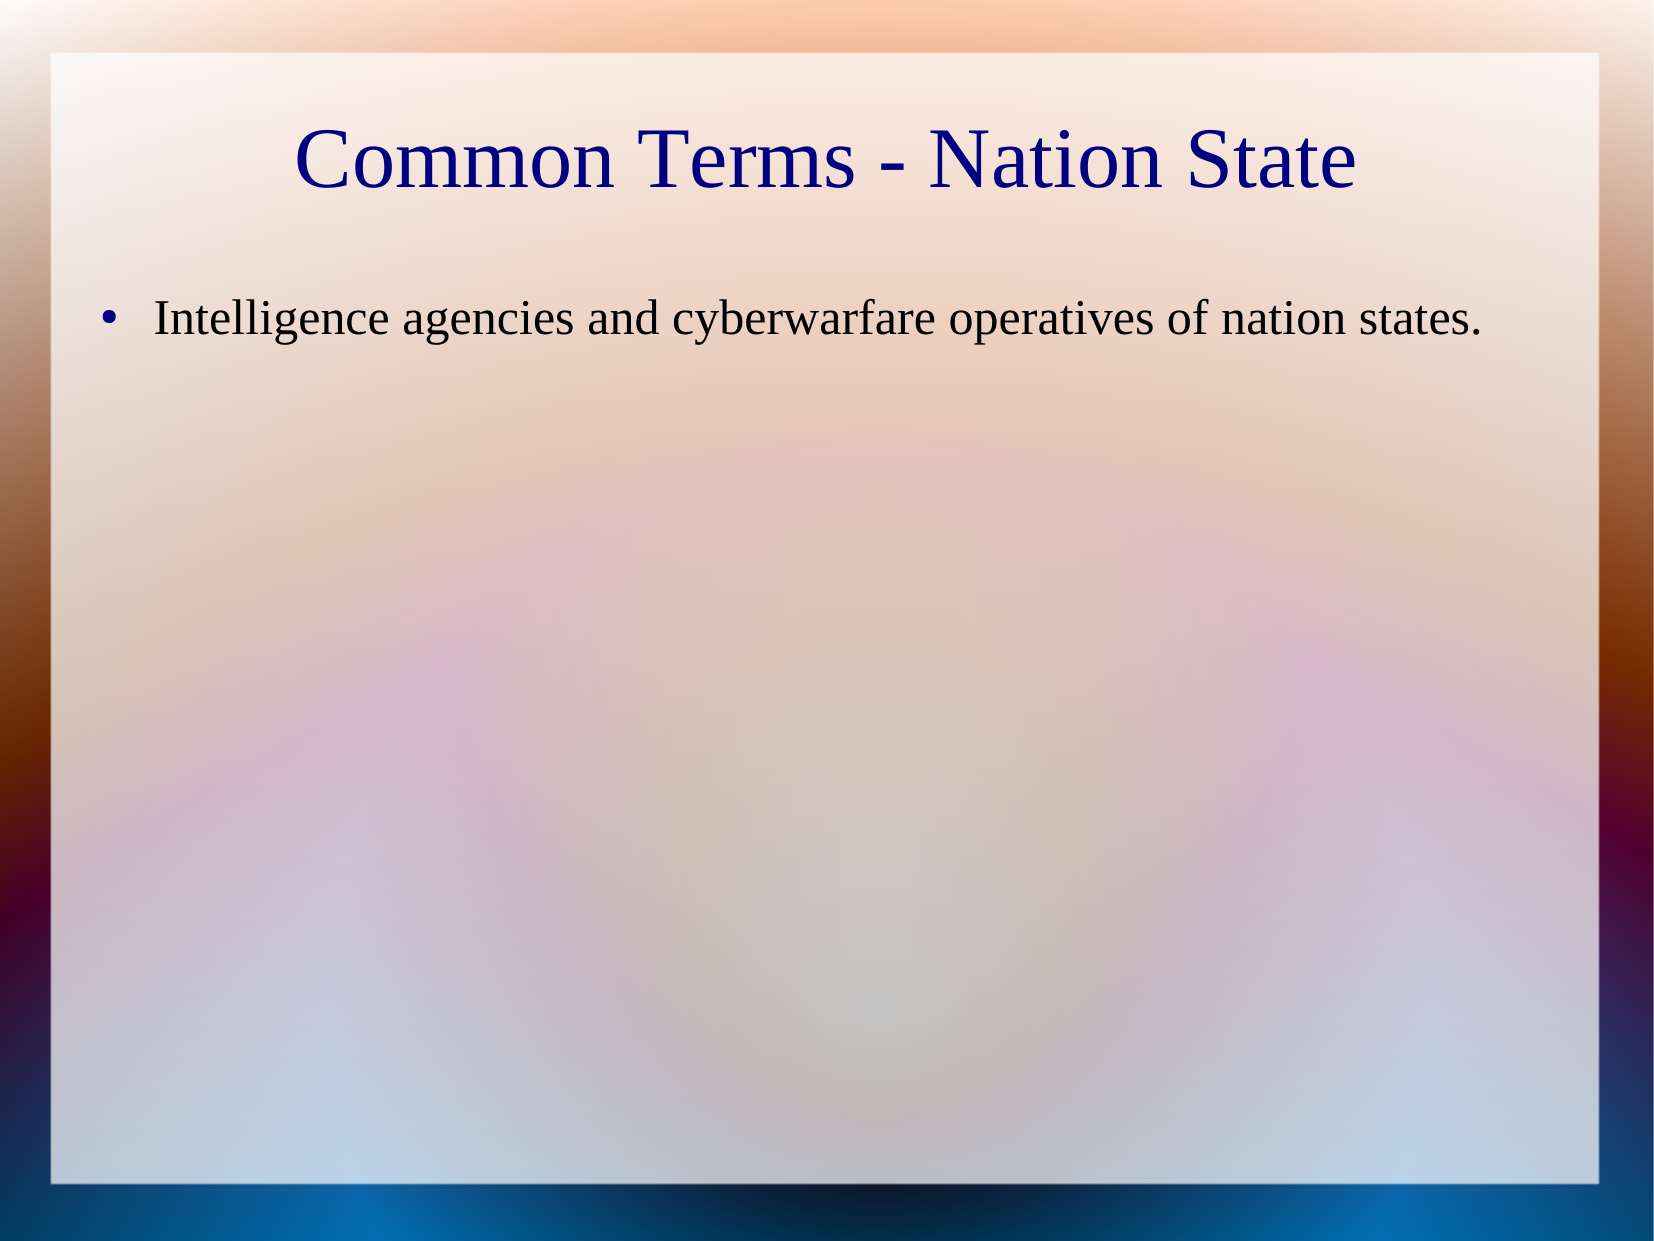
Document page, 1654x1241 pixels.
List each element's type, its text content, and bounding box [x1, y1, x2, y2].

title Common Terms - Nation State [82, 55, 1571, 263]
list Intelligence agencies and cyberwarfare operatives of nation states. [82, 290, 1571, 1072]
picture [0, 0, 1654, 1241]
